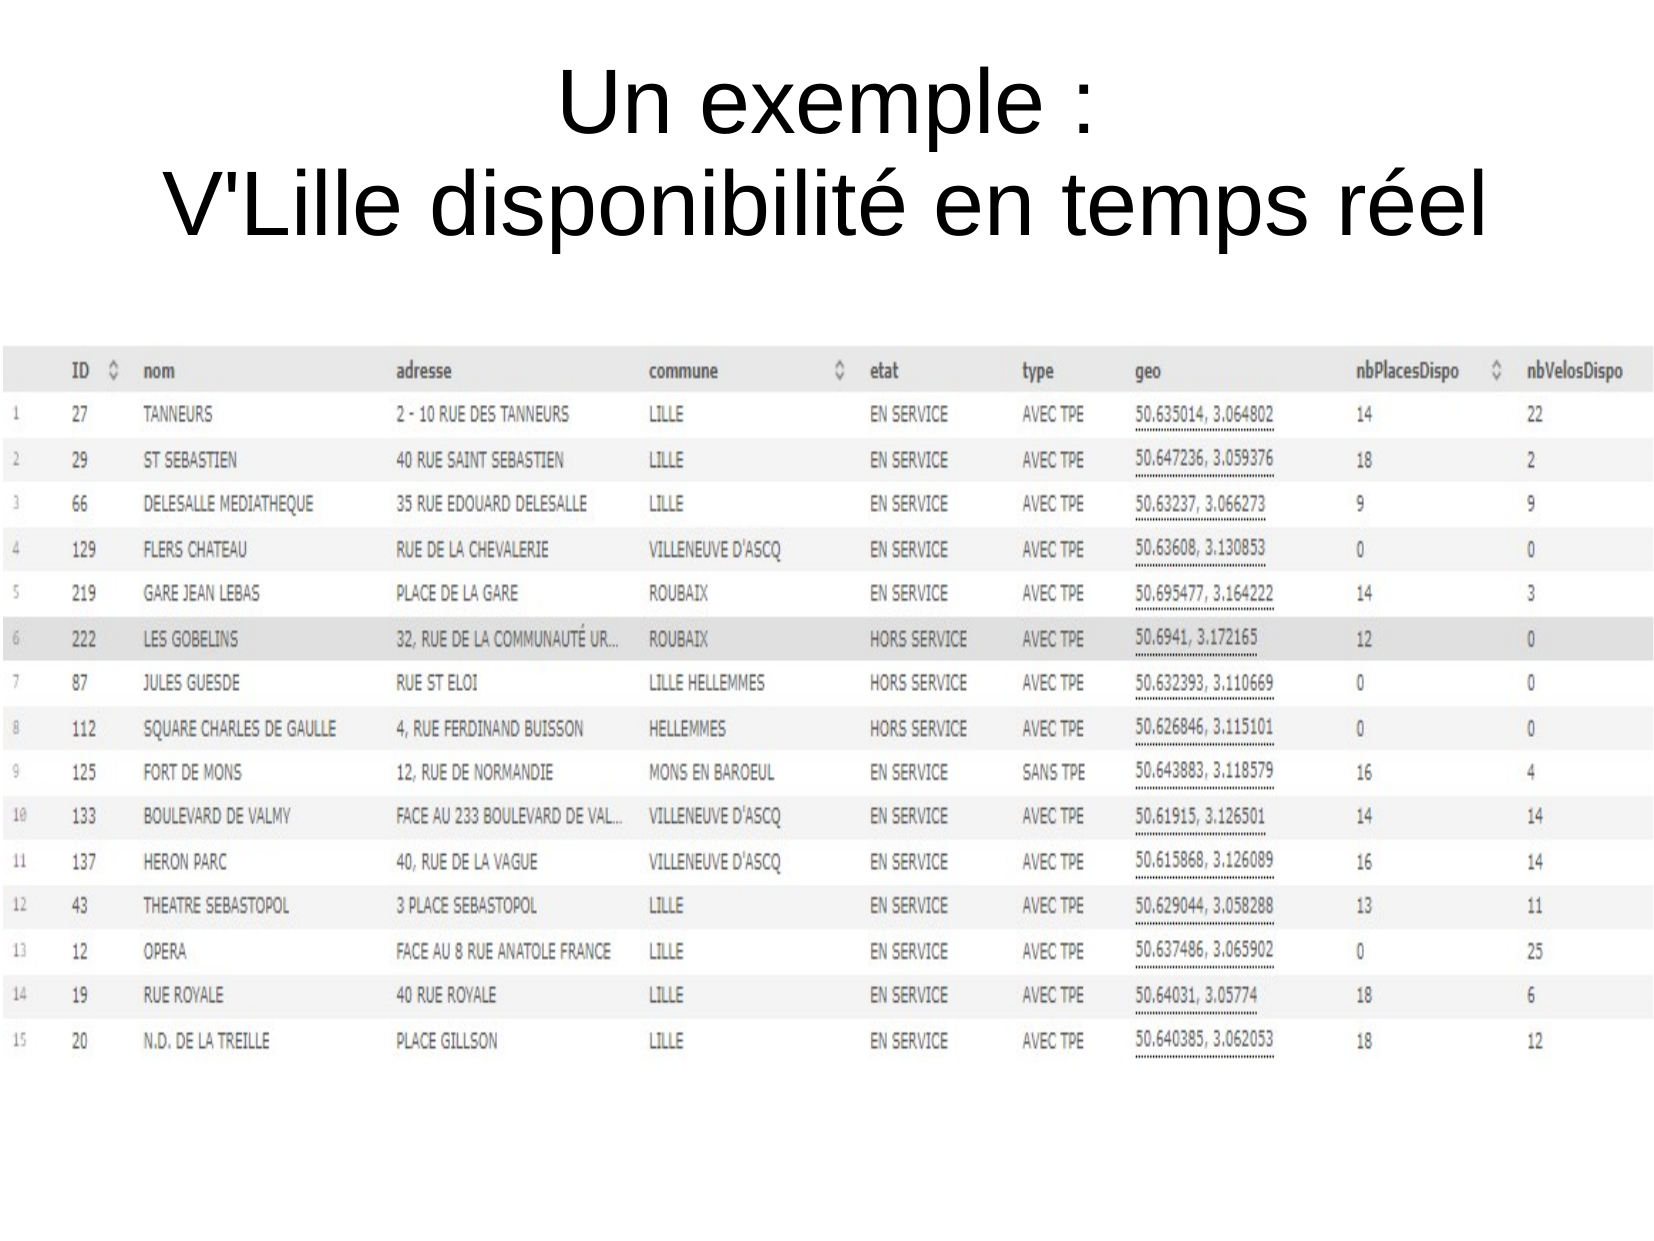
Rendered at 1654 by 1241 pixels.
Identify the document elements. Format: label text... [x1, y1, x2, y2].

picture [3, 342, 1654, 1063]
title Un exemple : V'Lille disponibilité en temps réel [82, 49, 1571, 257]
